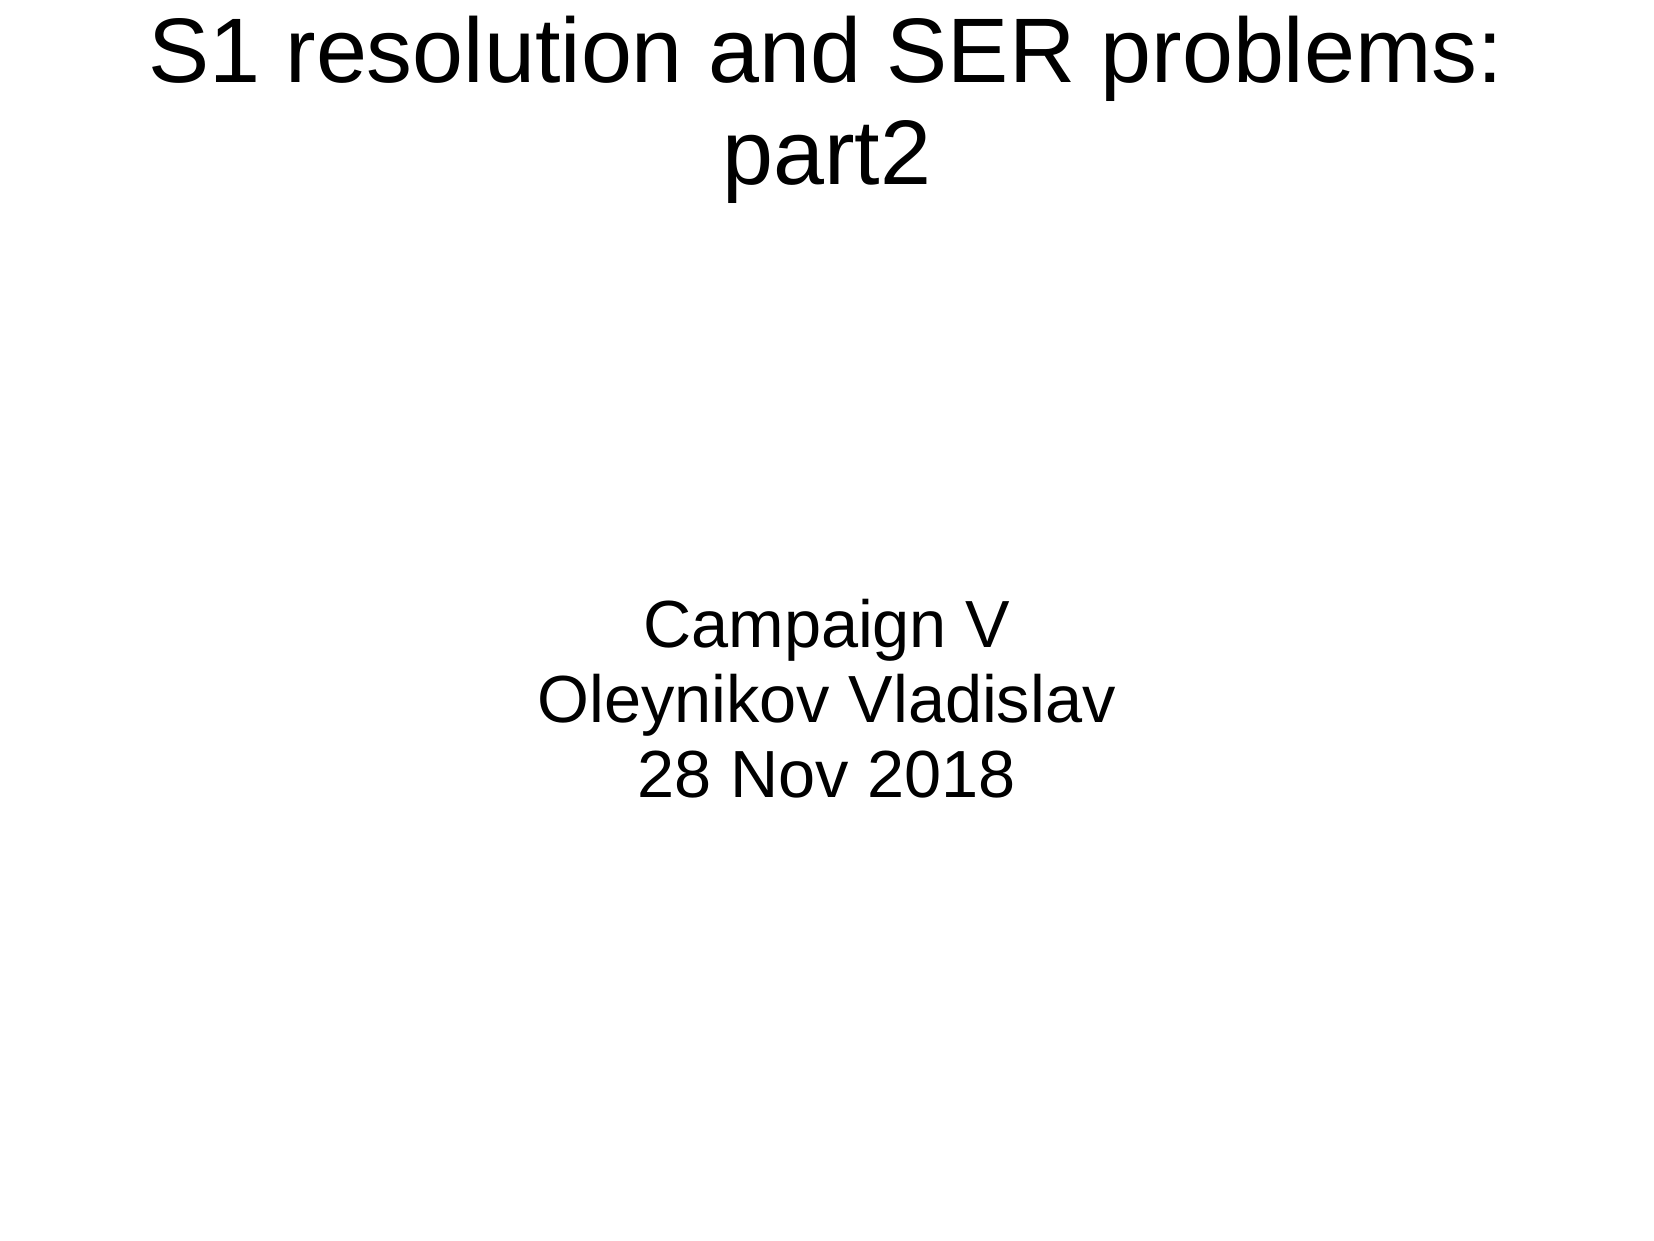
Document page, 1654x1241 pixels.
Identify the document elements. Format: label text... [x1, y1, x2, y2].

title S1 resolution and SER problems: part2 [82, 0, 1571, 290]
subtitle Сampaign V Oleynikov Vladislav 28 Nov 2018 [82, 290, 1571, 1109]
